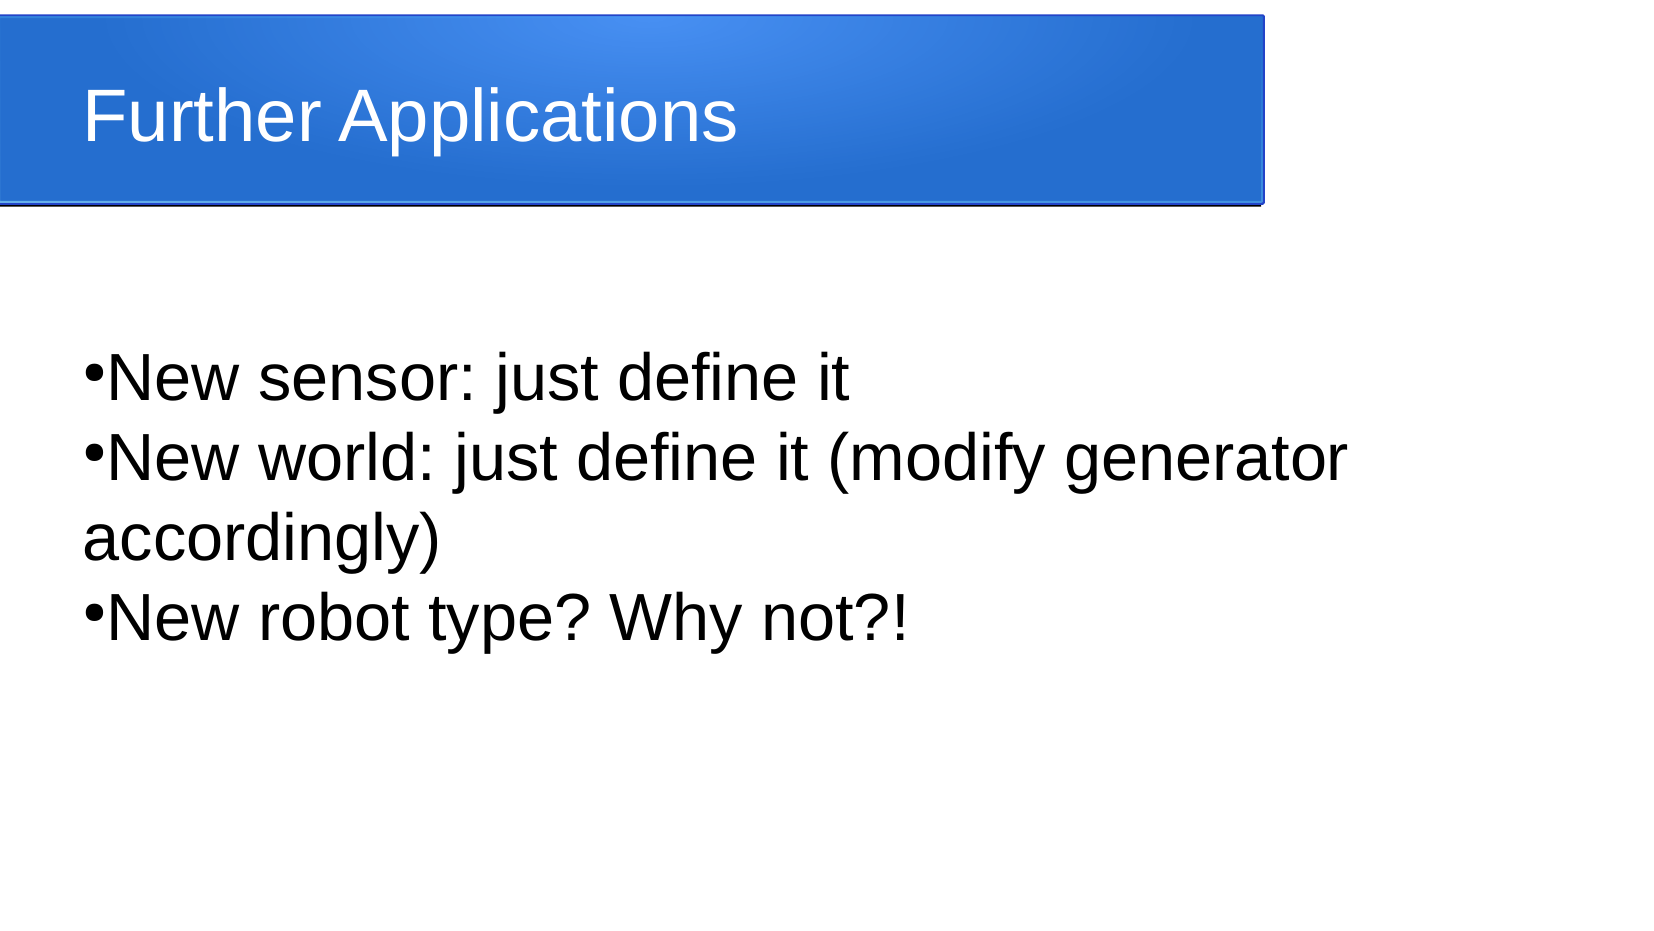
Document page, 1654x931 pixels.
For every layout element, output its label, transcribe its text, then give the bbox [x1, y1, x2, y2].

title Further Applications [82, 35, 1235, 189]
text_box New sensor: just define it New world: just define it (modify generator accordingly) New robot type? Why not?! [82, 224, 1571, 764]
